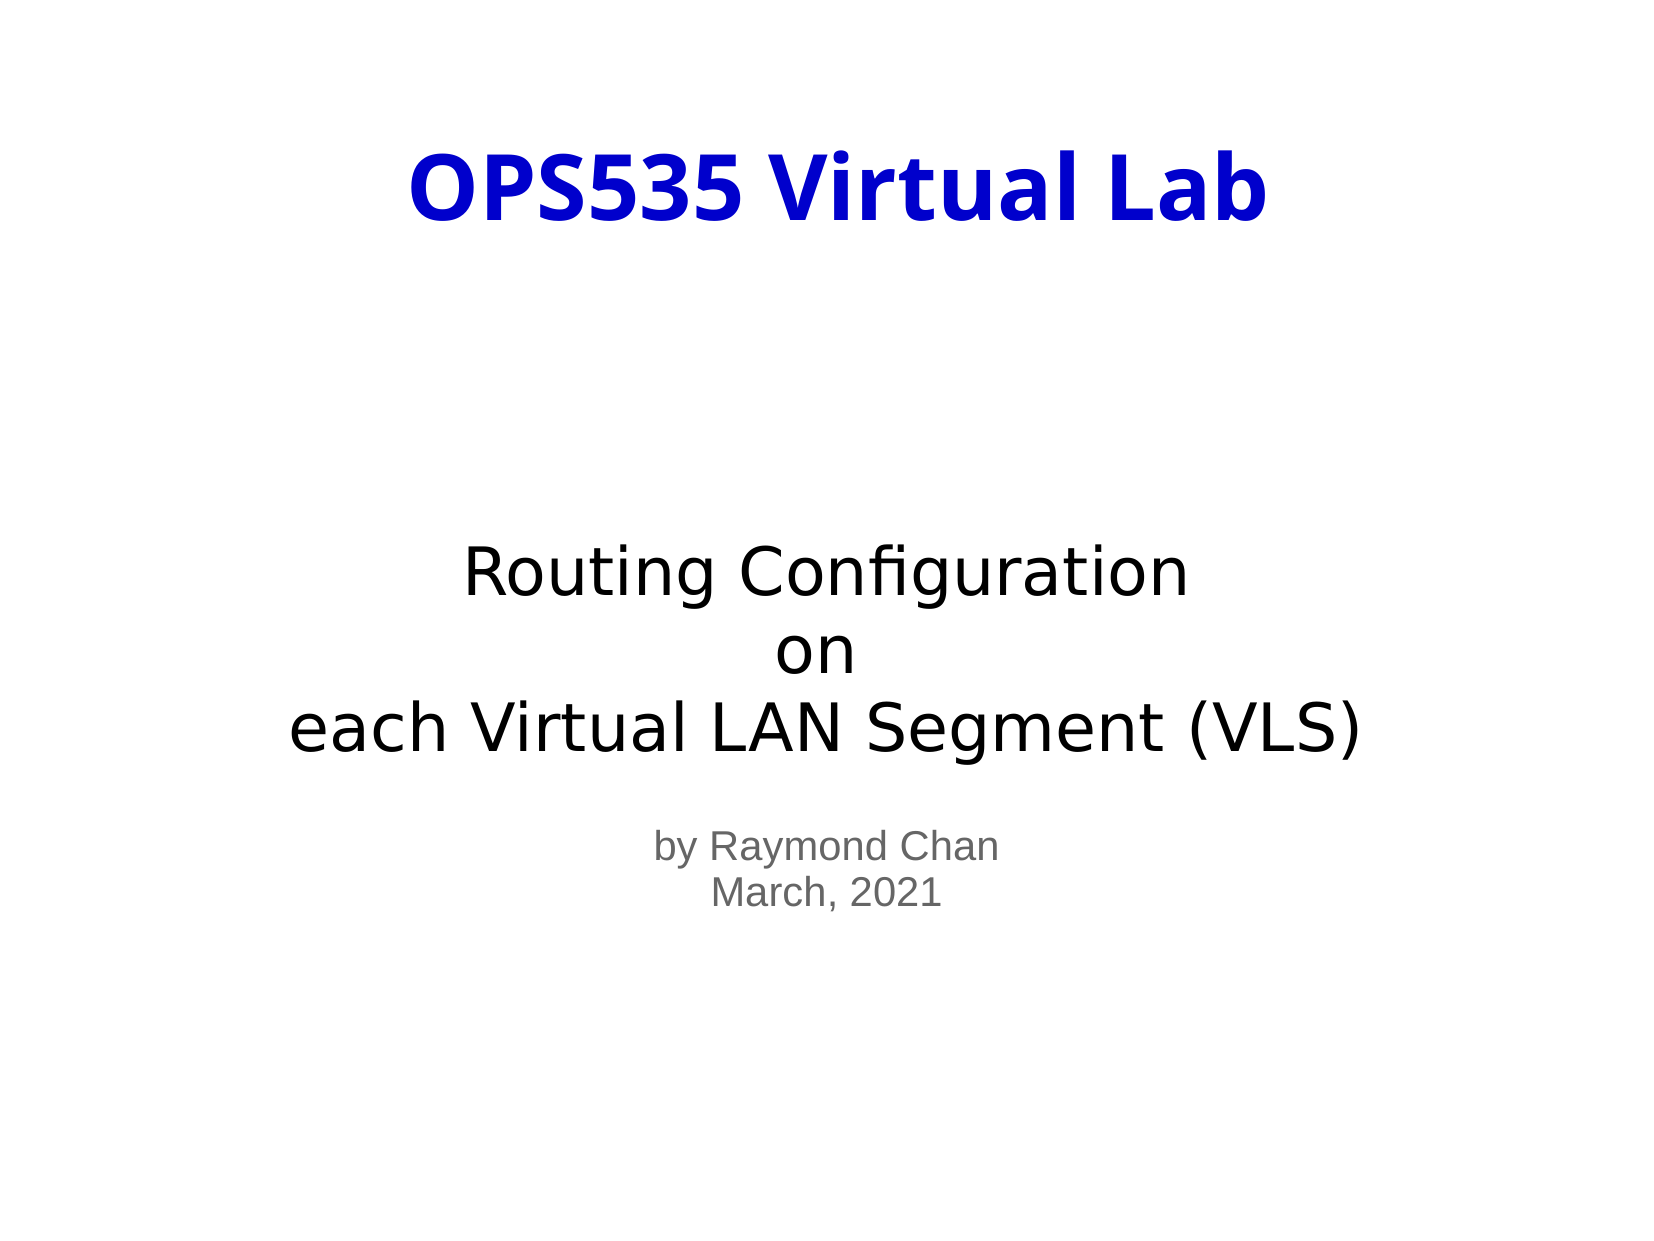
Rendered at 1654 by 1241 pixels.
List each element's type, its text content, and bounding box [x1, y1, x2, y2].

subtitle Routing Configuration on each Virtual LAN Segment (VLS) by Raymond Chan March, 2021 [82, 276, 1571, 1024]
title OPS535 Virtual Lab [94, 47, 1583, 323]
